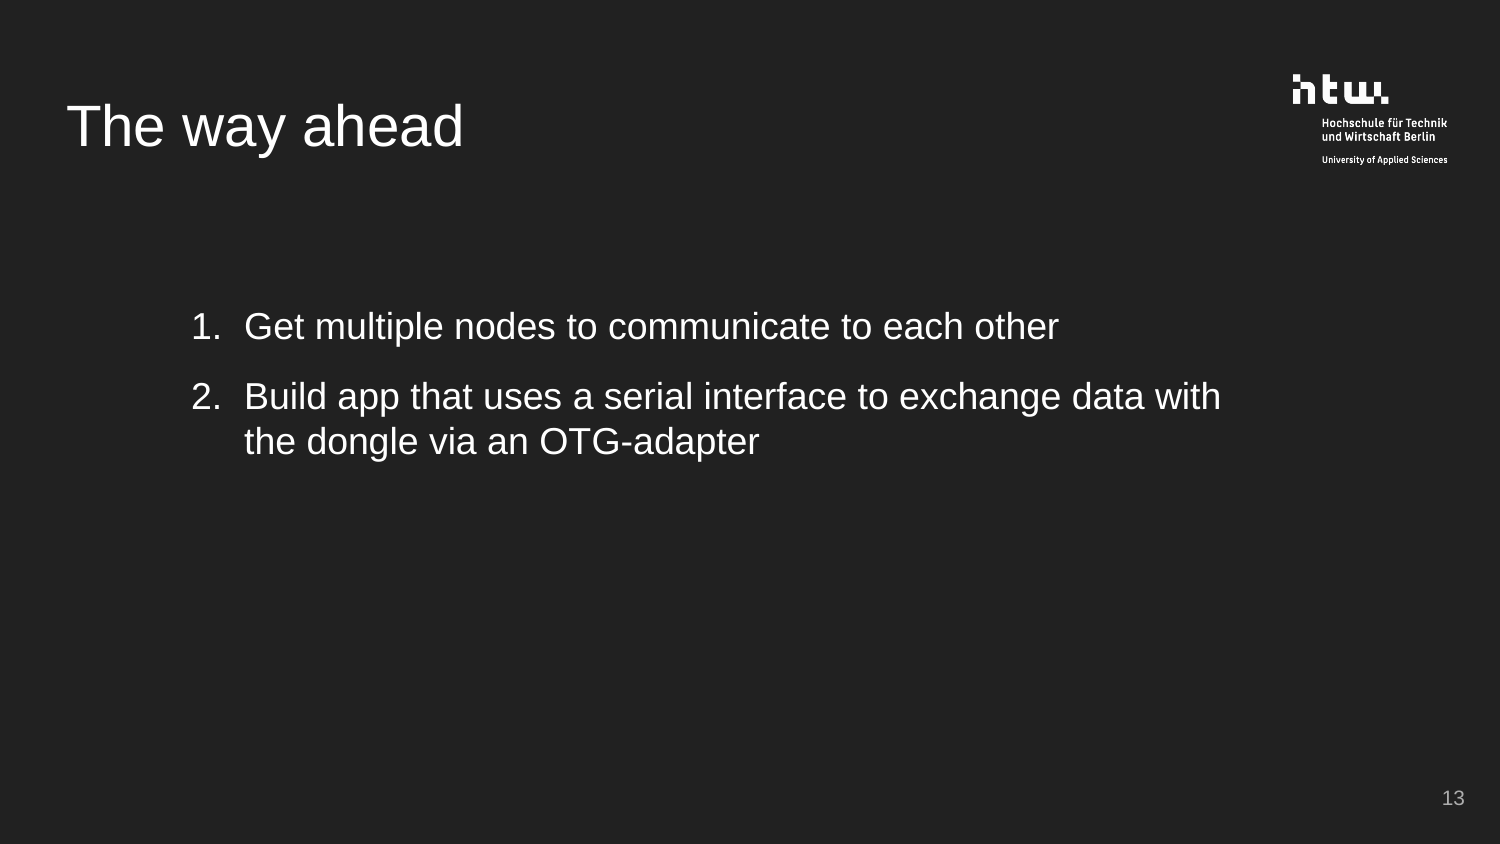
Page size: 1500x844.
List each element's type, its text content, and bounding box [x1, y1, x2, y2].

list Get multiple nodes to communicate to each other Build app that uses a serial interface to exchange data with the dongle via an OTG-adapter [158, 216, 1250, 777]
title The way ahead [51, 72, 1449, 167]
slide_number <number> [1389, 764, 1480, 830]
